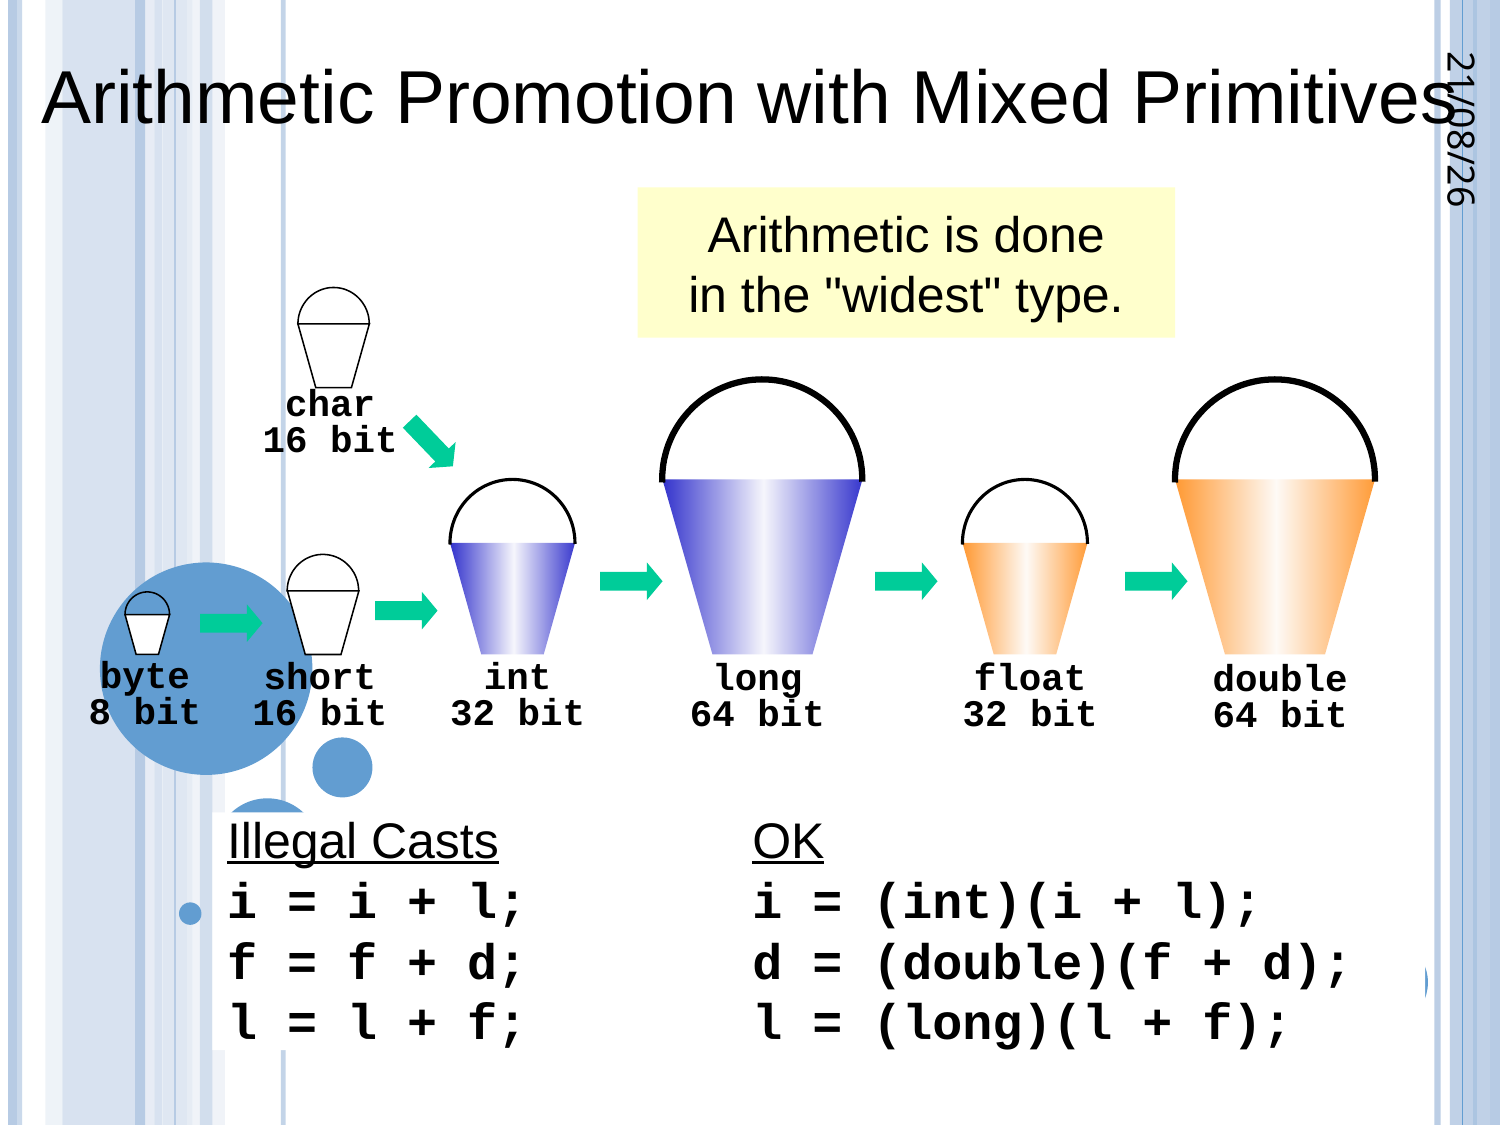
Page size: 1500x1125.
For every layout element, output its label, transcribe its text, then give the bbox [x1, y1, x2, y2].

text_box float 32 bit [947, 654, 1113, 742]
text_box [125, 614, 170, 652]
text_box [298, 323, 370, 379]
text_box Arithmetic Promotion with Mixed Primitives [0, 37, 1500, 150]
text_box Arithmetic is done in the "widest" type. [637, 187, 1176, 338]
text_box [1176, 479, 1375, 654]
text_box int 32 bit [435, 653, 601, 741]
text_box [663, 479, 862, 653]
text_box [963, 542, 1087, 654]
text_box byte 8 bit [73, 652, 216, 740]
text_box OK i = (int)(i + l); d = (double)(f + d); l = (long)(l + f); [737, 812, 1426, 1063]
text_box long 64 bit [675, 653, 840, 742]
text_box double 64 bit [1197, 654, 1363, 743]
text_box char 16 bit [247, 379, 413, 468]
text_box [287, 590, 359, 652]
text_box short 16 bit [237, 652, 403, 741]
text_box Illegal Casts i = i + l; f = f + d; l = l + f; [212, 812, 638, 1051]
text_box [450, 542, 575, 653]
